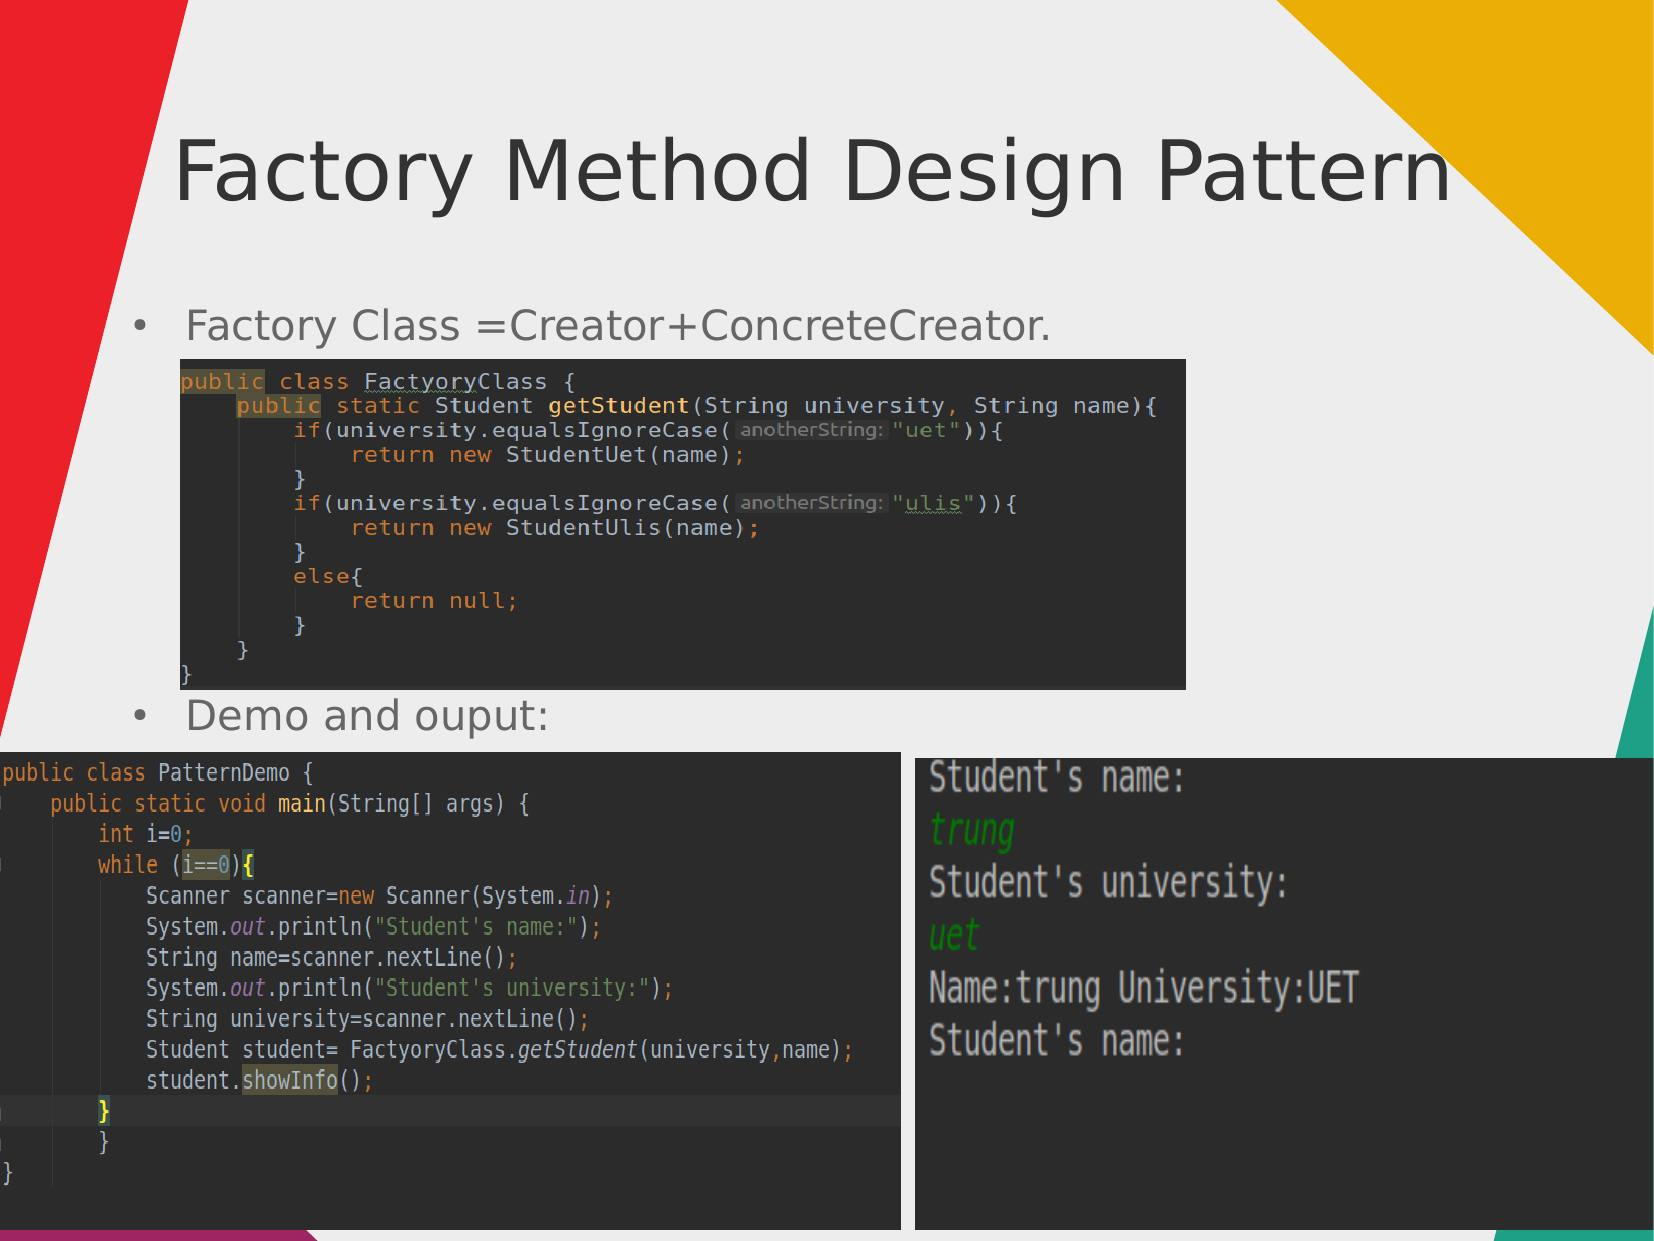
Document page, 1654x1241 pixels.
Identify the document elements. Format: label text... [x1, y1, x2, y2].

title Factory Method Design Pattern [114, 73, 1539, 271]
picture [0, 752, 901, 1231]
list Factory Class =Creator+ConcreteCreator. Demo and ouput: [114, 302, 1539, 1033]
picture [915, 758, 1654, 1231]
picture [180, 359, 1186, 691]
